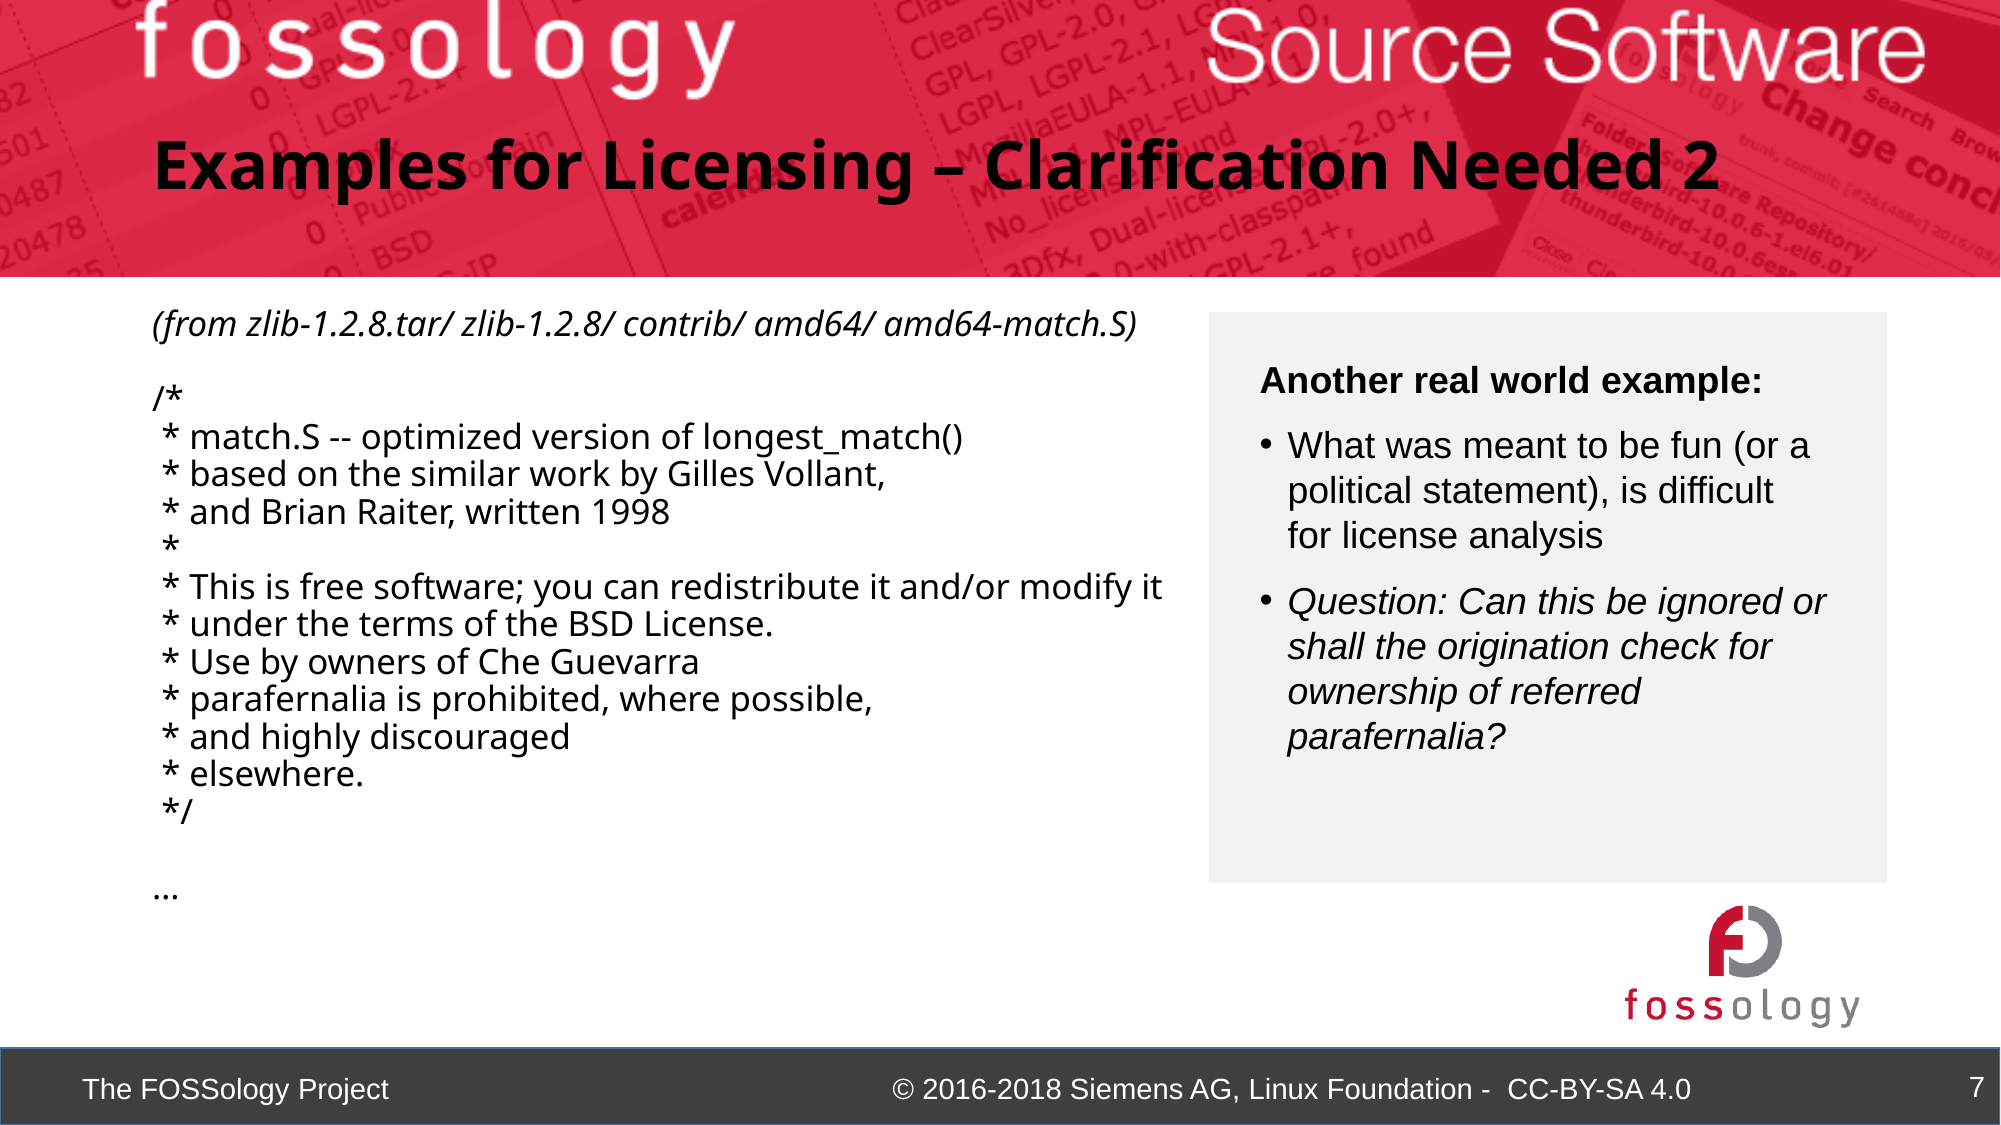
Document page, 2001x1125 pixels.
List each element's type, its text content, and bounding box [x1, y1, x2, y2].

text_box Another real world example: What was meant to be fun (or a political statement), is difficult for license analysis Question: Can this be ignored or shall the origination check for ownership of referred parafernalia? [1244, 348, 1843, 709]
picture [1621, 901, 1863, 1031]
text_box (from zlib-1.2.8.tar/ zlib-1.2.8/ contrib/ amd64/ amd64-match.S) /* * match.S -- optimized version of longest_match() * based on the similar work by Gilles Vollant, * and Brian Raiter, written 1998 * * This is free software; you can redistribute it and/or modify it * under the terms of the BSD License. * Use by owners of Che Guevarra * parafernalia is prohibited, where possible, * and highly discouraged * elsewhere. */ … [137, 299, 1257, 1013]
text_box Examples for Licensing – Clarification Needed 2 [137, 59, 1863, 277]
picture [0, 0, 2001, 277]
text_box [1208, 311, 1888, 883]
